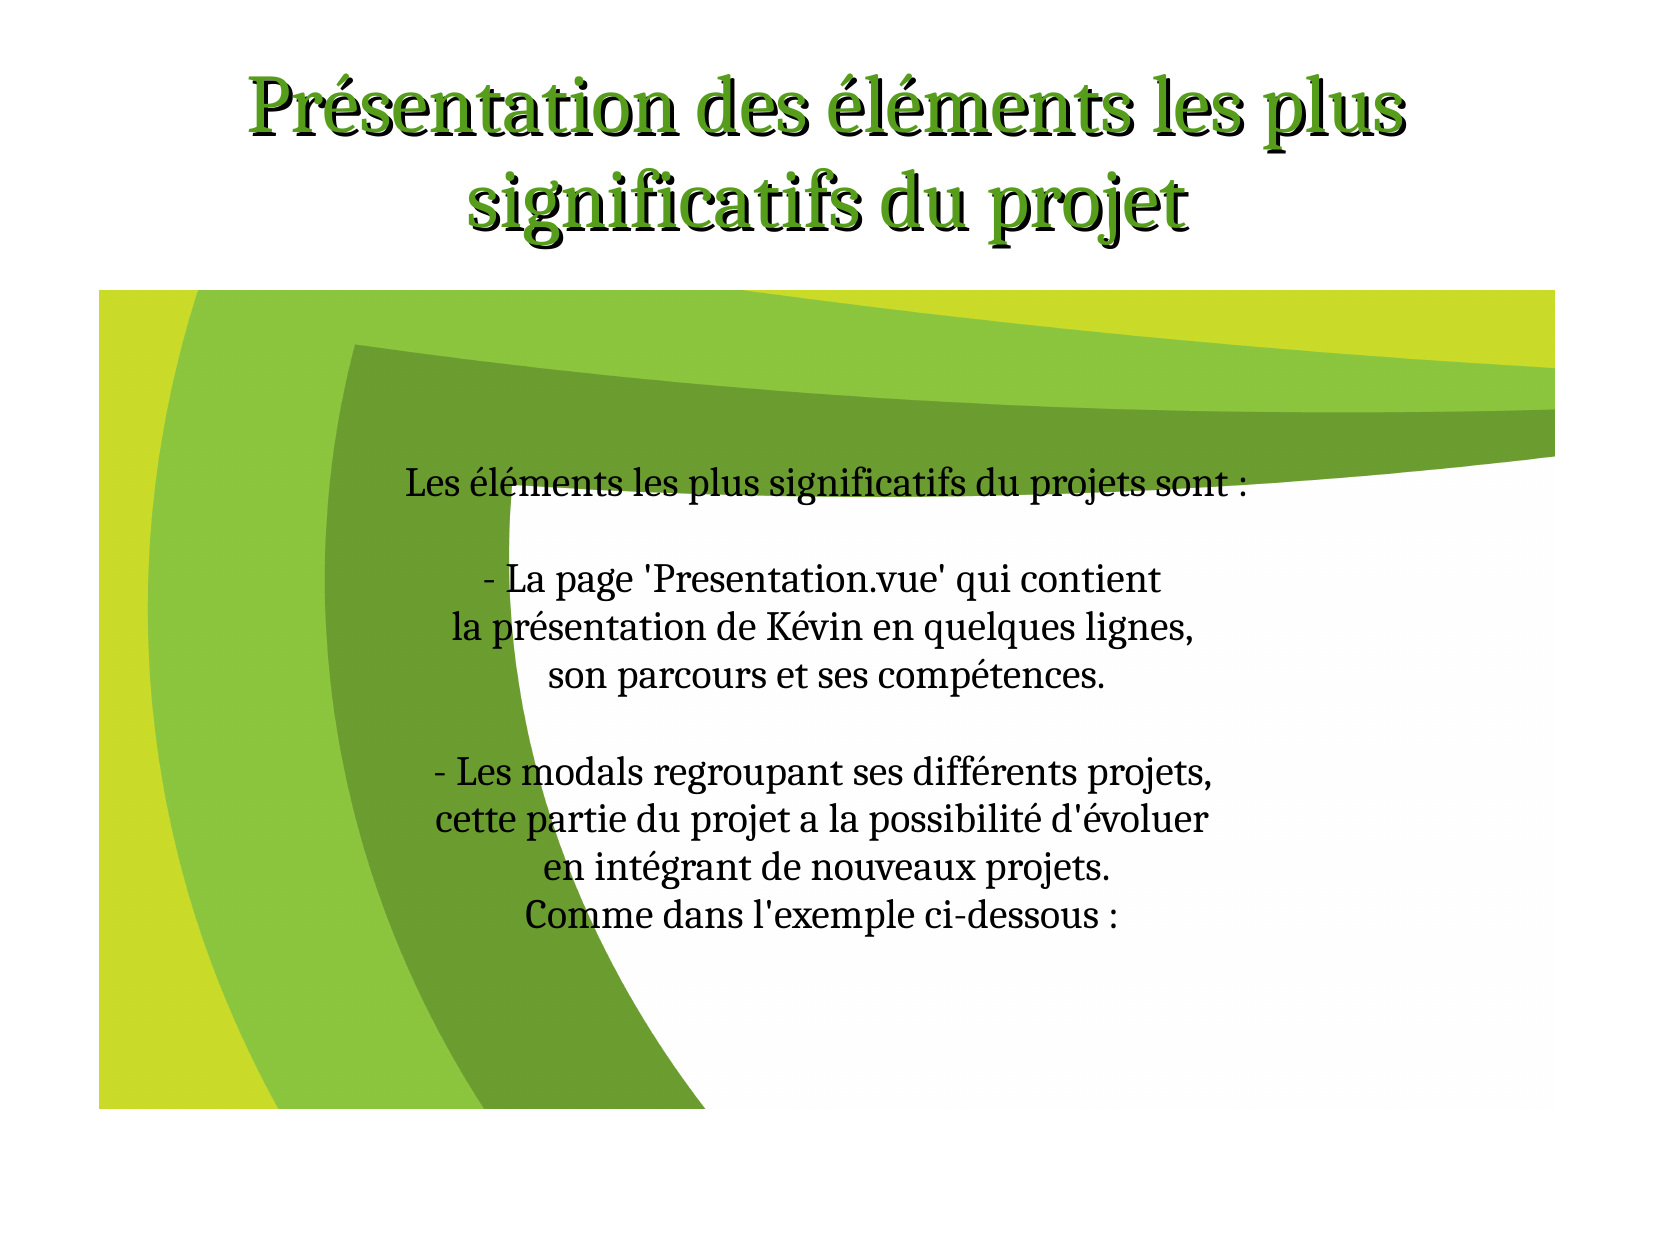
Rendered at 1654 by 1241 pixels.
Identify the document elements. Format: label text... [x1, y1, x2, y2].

picture [99, 290, 1555, 1109]
title Présentation des éléments les plus significatifs du projet [82, 49, 1571, 257]
